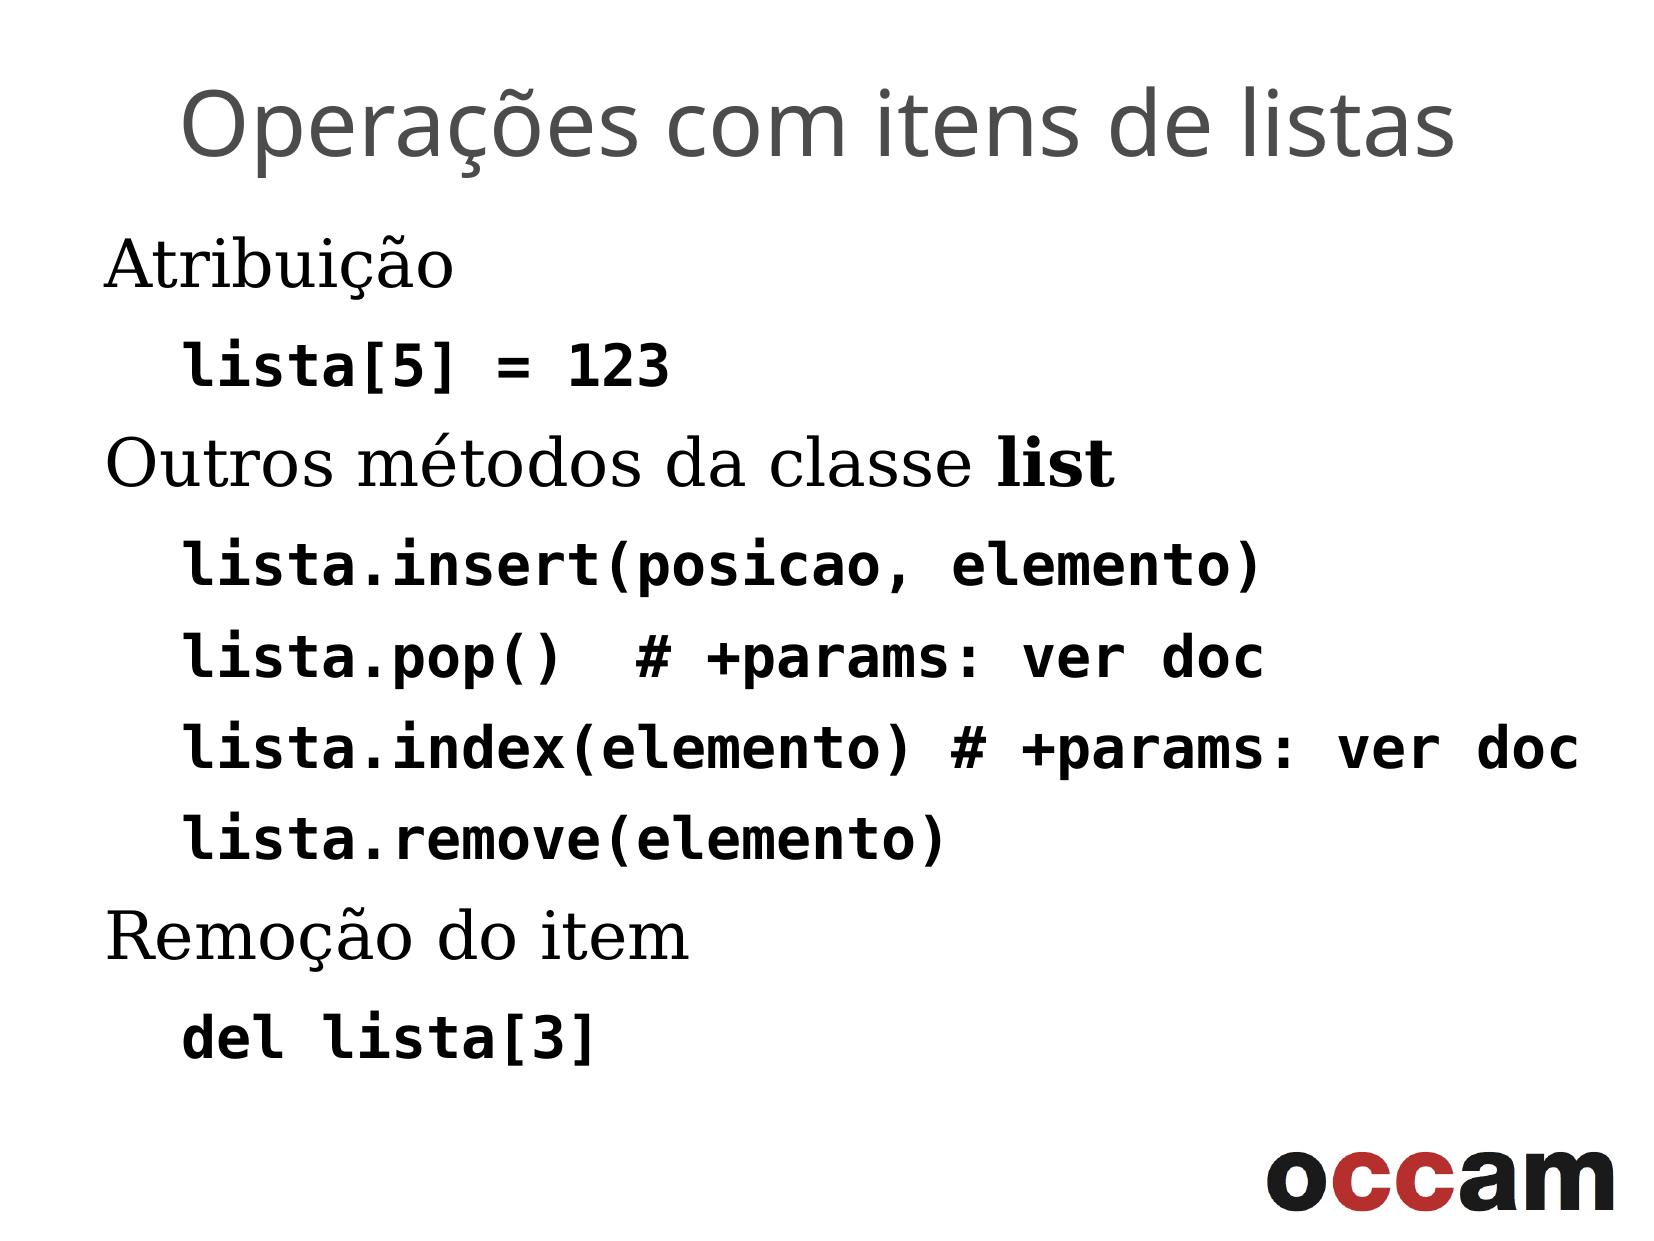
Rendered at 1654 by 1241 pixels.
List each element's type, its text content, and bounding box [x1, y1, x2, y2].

title Operações com itens de listas [75, 17, 1564, 226]
picture [1237, 1163, 1643, 1241]
list Atribuição lista[5] = 123 Outros métodos da classe list lista.insert(posicao, elemento) lista.pop() # +params: ver doc lista.index(elemento) # +params: ver doc lista.remove(elemento) Remoção do item del lista[3] [86, 225, 1651, 1163]
